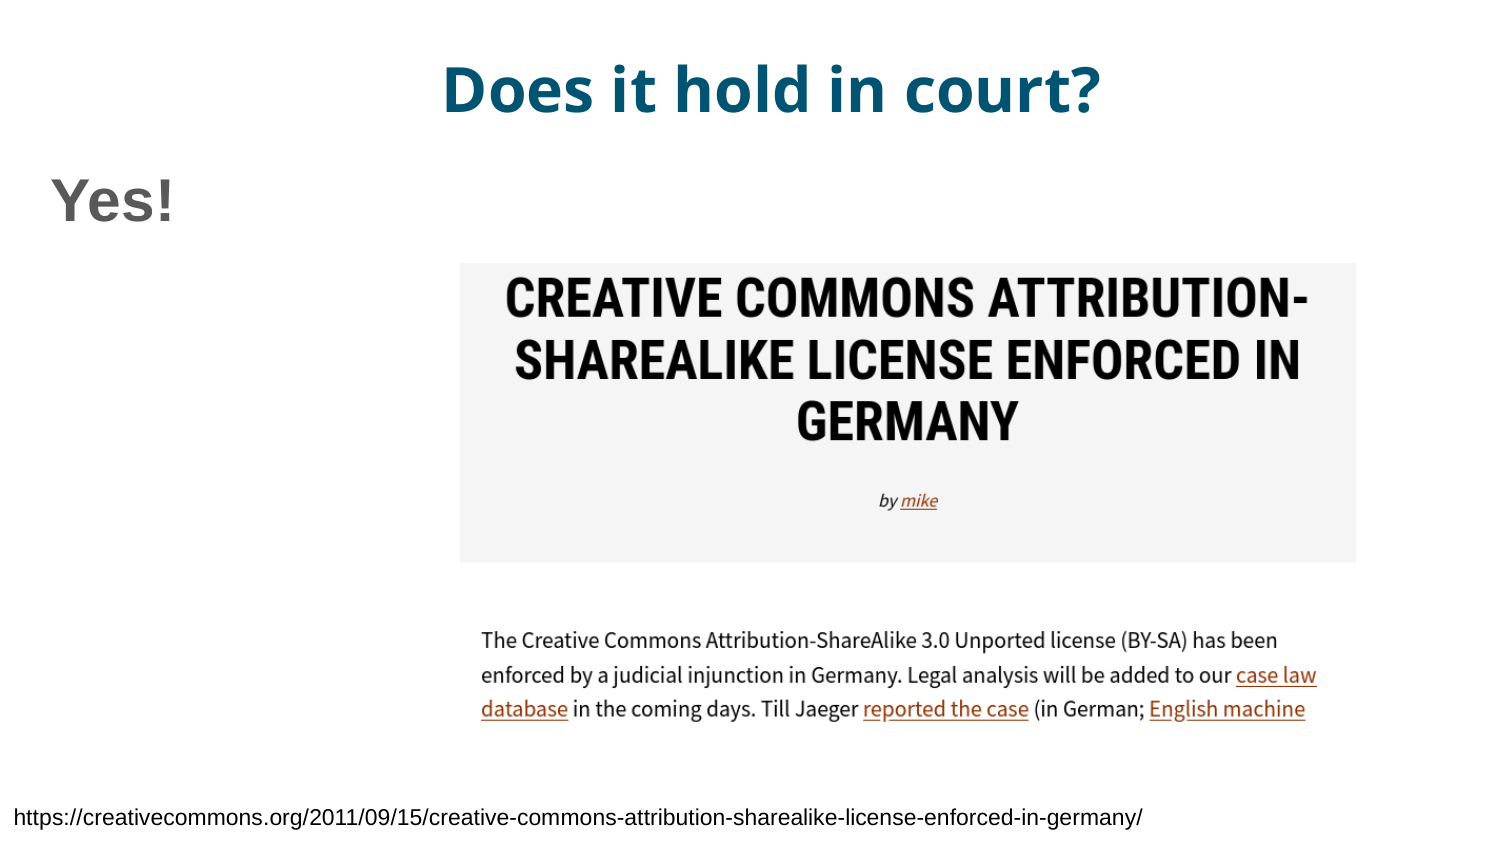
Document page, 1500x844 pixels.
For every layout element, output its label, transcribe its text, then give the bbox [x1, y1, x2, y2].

text_box https://creativecommons.org/2011/09/15/creative-commons-attribution-sharealike-license-enforced-in-germany/ [0, 787, 1420, 844]
picture [460, 263, 1356, 725]
text_box Does it hold in court? [325, 44, 1218, 159]
text_box Yes! [35, 145, 679, 249]
